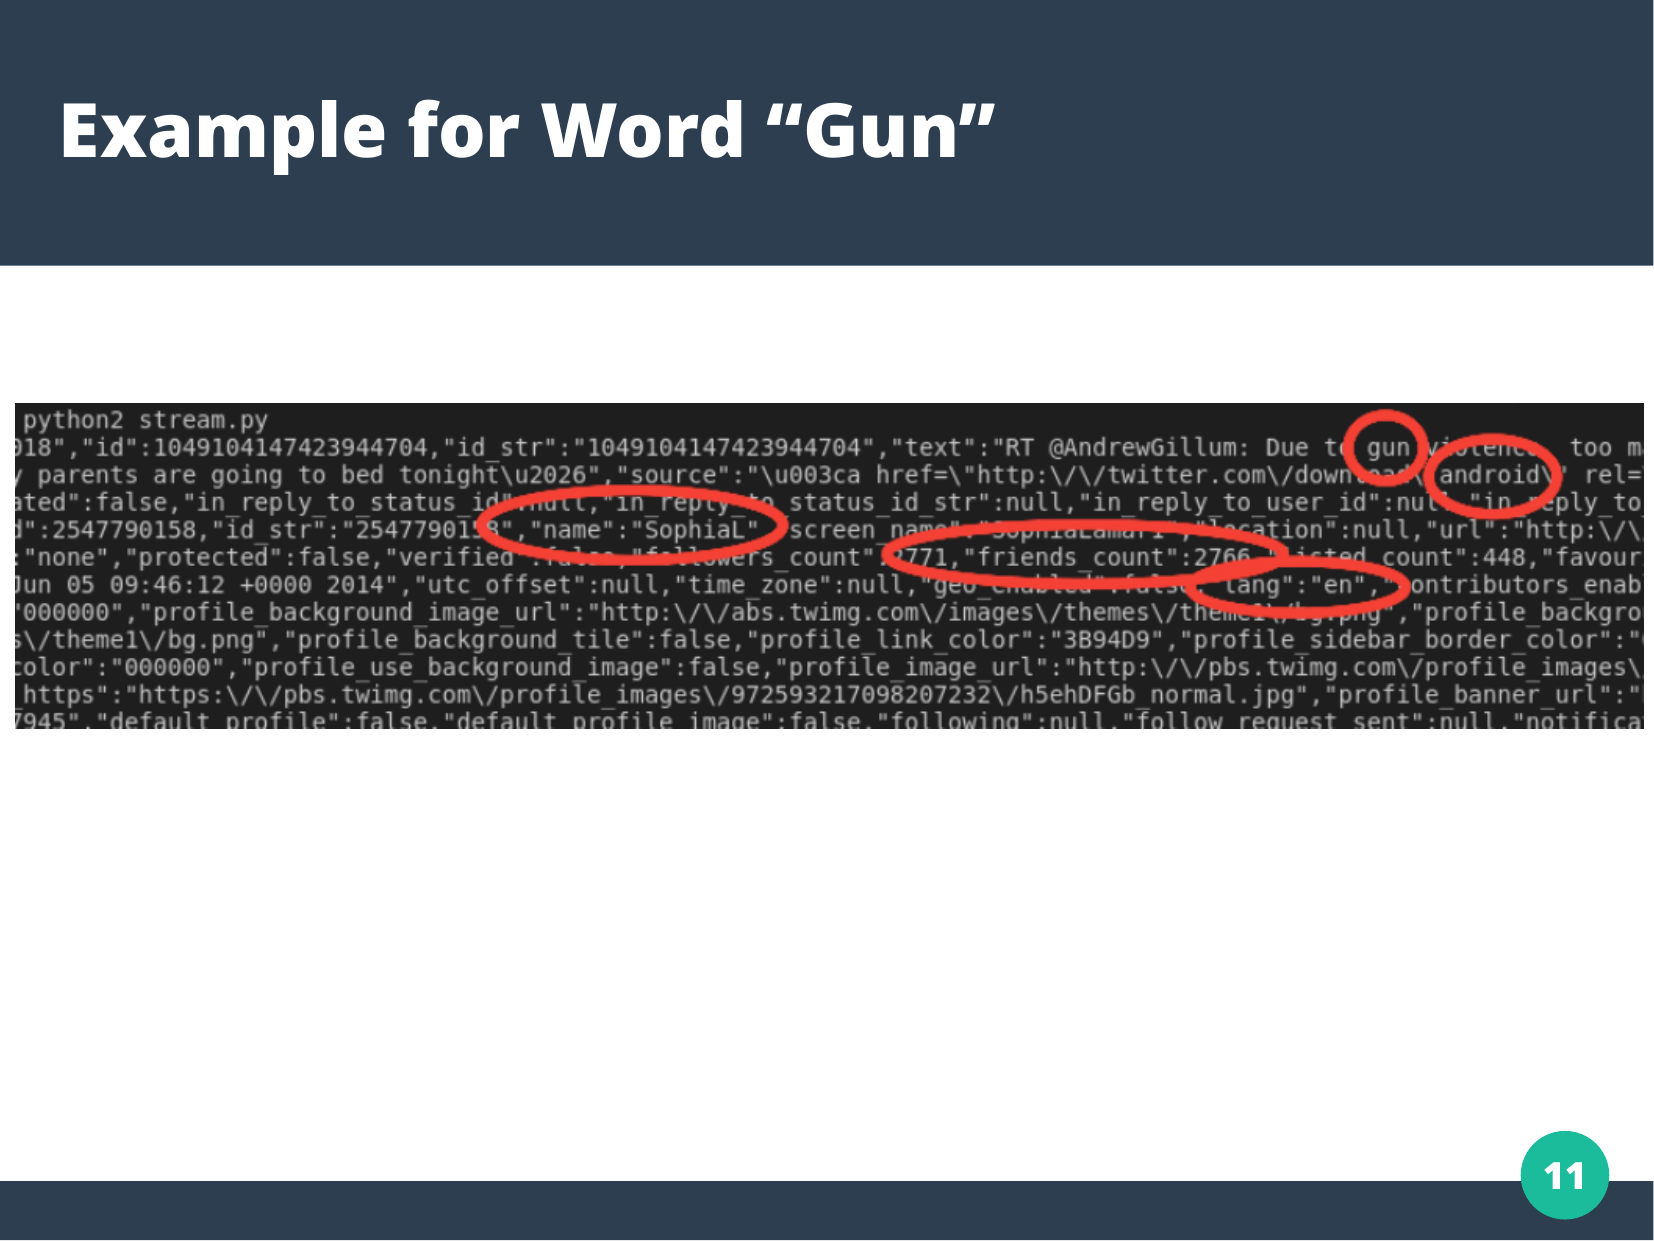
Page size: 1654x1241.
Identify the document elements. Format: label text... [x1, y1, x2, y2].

title Example for Word “Gun” [59, 49, 1595, 207]
picture [15, 403, 1644, 729]
